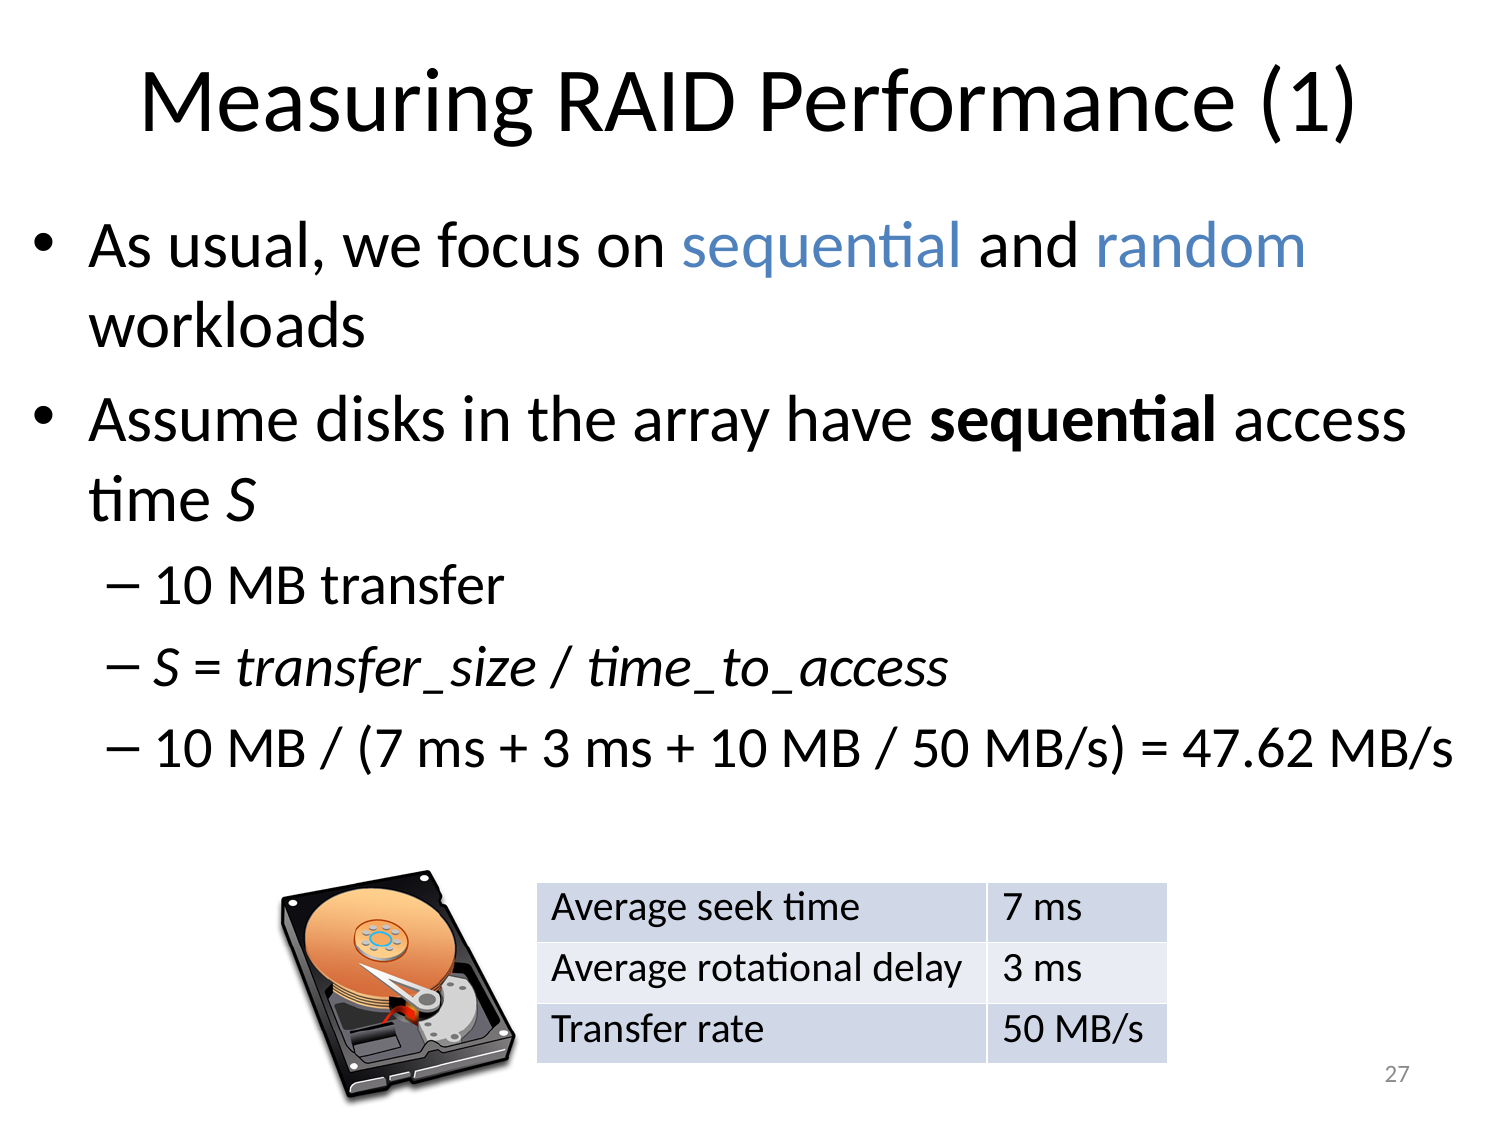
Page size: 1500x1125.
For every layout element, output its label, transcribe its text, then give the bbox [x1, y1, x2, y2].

table_cell 3 ms [988, 943, 1167, 1003]
list As usual, we focus on sequential and random workloads Assume disks in the array have sequential access time S 10 MB transfer S = transfer_size / time_to_access 10 MB / (7 ms + 3 ms + 10 MB / 50 MB/s) = 47.62 MB/s [16, 193, 1493, 891]
table_cell Transfer rate [537, 1004, 986, 1063]
table_header Average seek time [537, 883, 986, 942]
slide_number <number> [1074, 1042, 1425, 1103]
table_cell 50 MB/s [988, 1004, 1167, 1063]
table_header 7 ms [988, 883, 1167, 942]
picture [271, 862, 524, 1115]
title Measuring RAID Performance (1) [75, 1, 1425, 189]
table_cell Average rotational delay [537, 943, 986, 1003]
